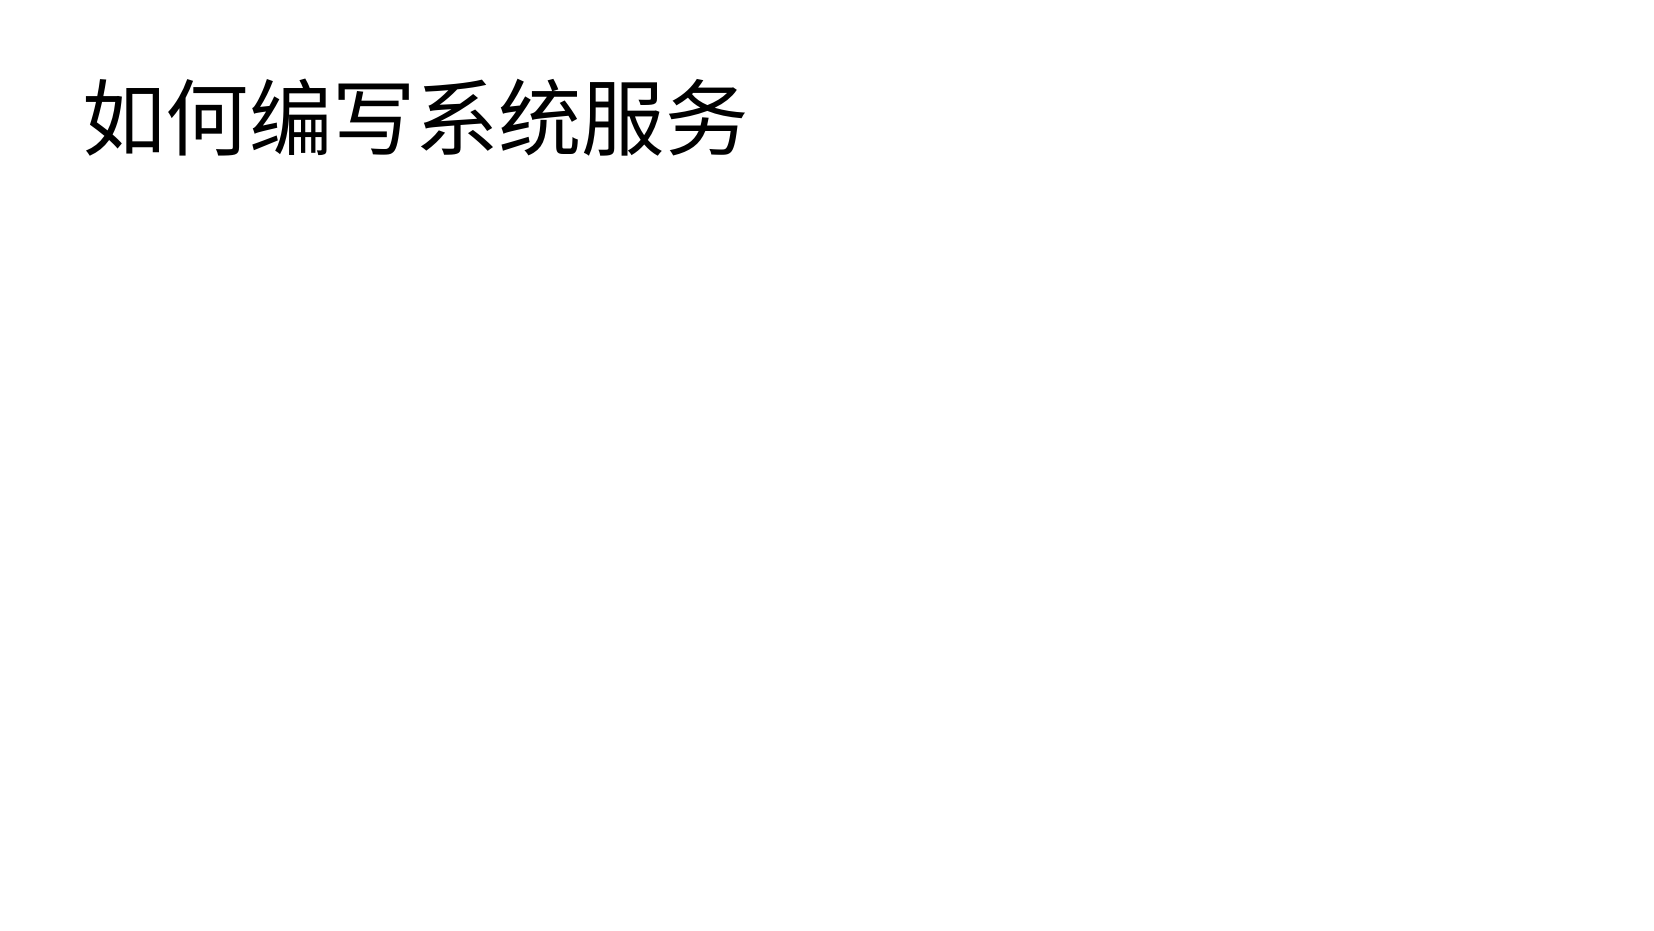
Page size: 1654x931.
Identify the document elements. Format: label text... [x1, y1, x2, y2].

title 如何编写系统服务 [82, 37, 1571, 189]
